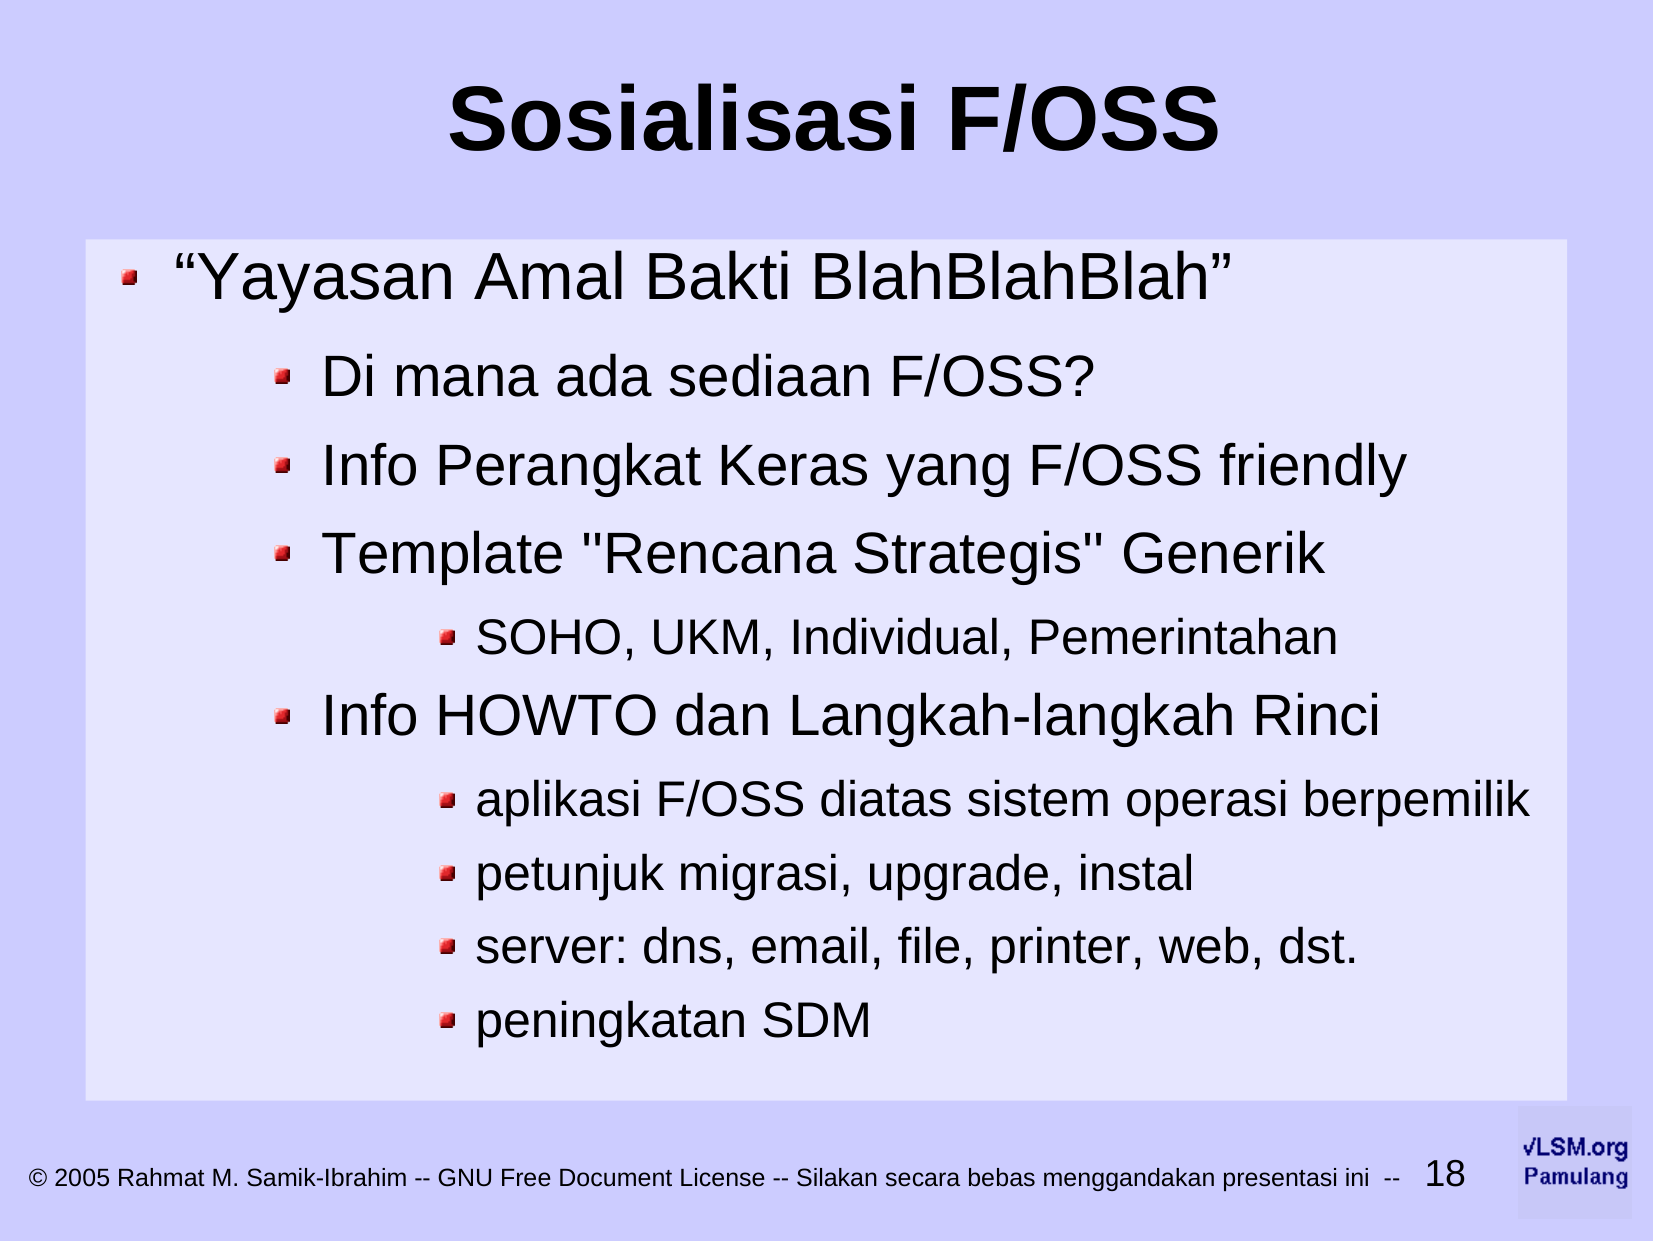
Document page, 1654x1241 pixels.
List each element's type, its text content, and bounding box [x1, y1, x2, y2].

list “Yayasan Amal Bakti BlahBlahBlah” Di mana ada sediaan F/OSS? Info Perangkat Keras yang F/OSS friendly Template ''Rencana Strategis'' Generik SOHO, UKM, Individual, Pemerintahan Info HOWTO dan Langkah-langkah Rinci aplikasi F/OSS diatas sistem operasi berpemilik petunjuk migrasi, upgrade, instal server: dns, email, file, printer, web, dst. peningkatan SDM [85, 239, 1568, 1101]
picture [1518, 1106, 1632, 1219]
title Sosialisasi F/OSS [43, 63, 1628, 174]
